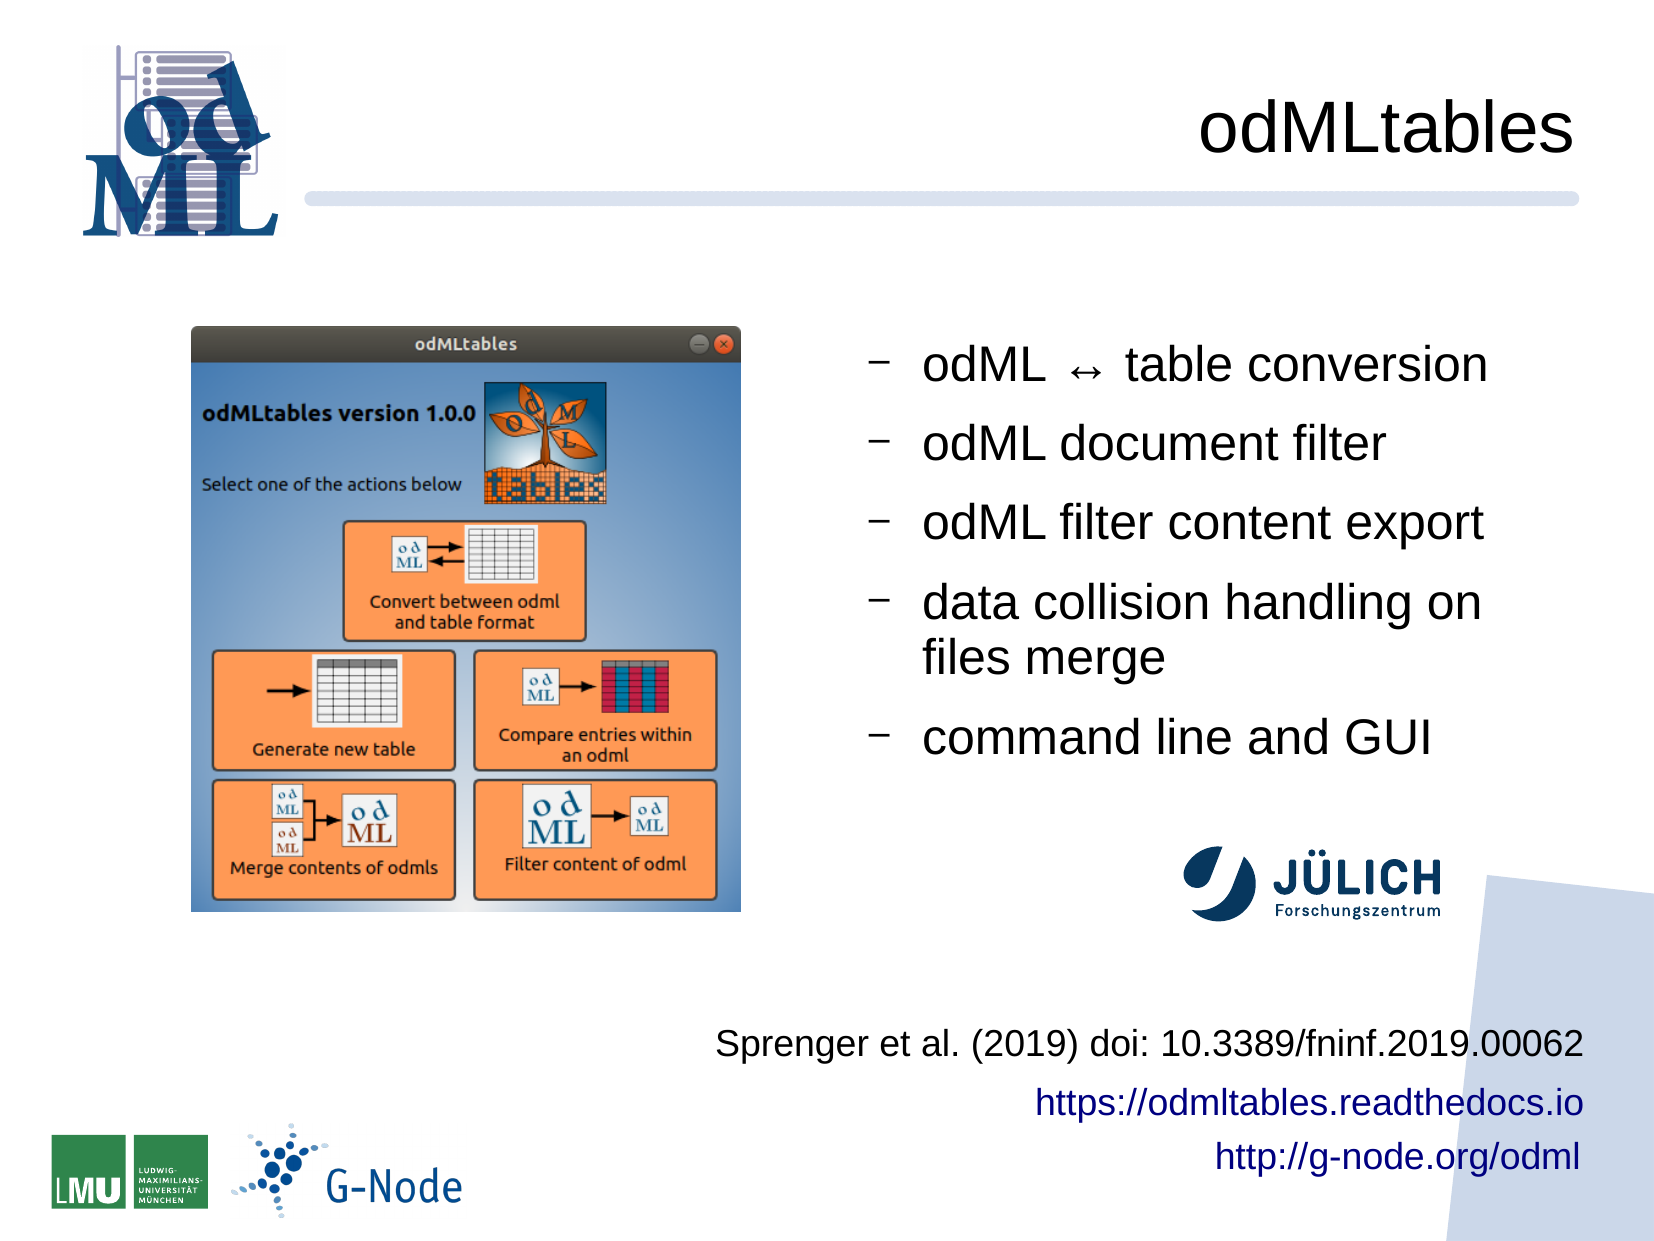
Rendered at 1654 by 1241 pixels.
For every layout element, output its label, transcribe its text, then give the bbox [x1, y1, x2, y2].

picture [1183, 846, 1441, 922]
text_box odMLtables [87, 30, 1576, 226]
text_box Sprenger et al. (2019) doi: 10.3389/fninf.2019.00062 [693, 1015, 1600, 1080]
text_box https://odmltables.readthedocs.io [1020, 1080, 1600, 1131]
text_box http://g-node.org/odml [1200, 1128, 1606, 1189]
picture [191, 326, 741, 912]
picture [230, 1123, 467, 1219]
picture [82, 45, 286, 238]
list odML ↔ table conversion odML document filter odML filter content export data collision handling on files merge command line and GUI [780, 335, 1549, 654]
